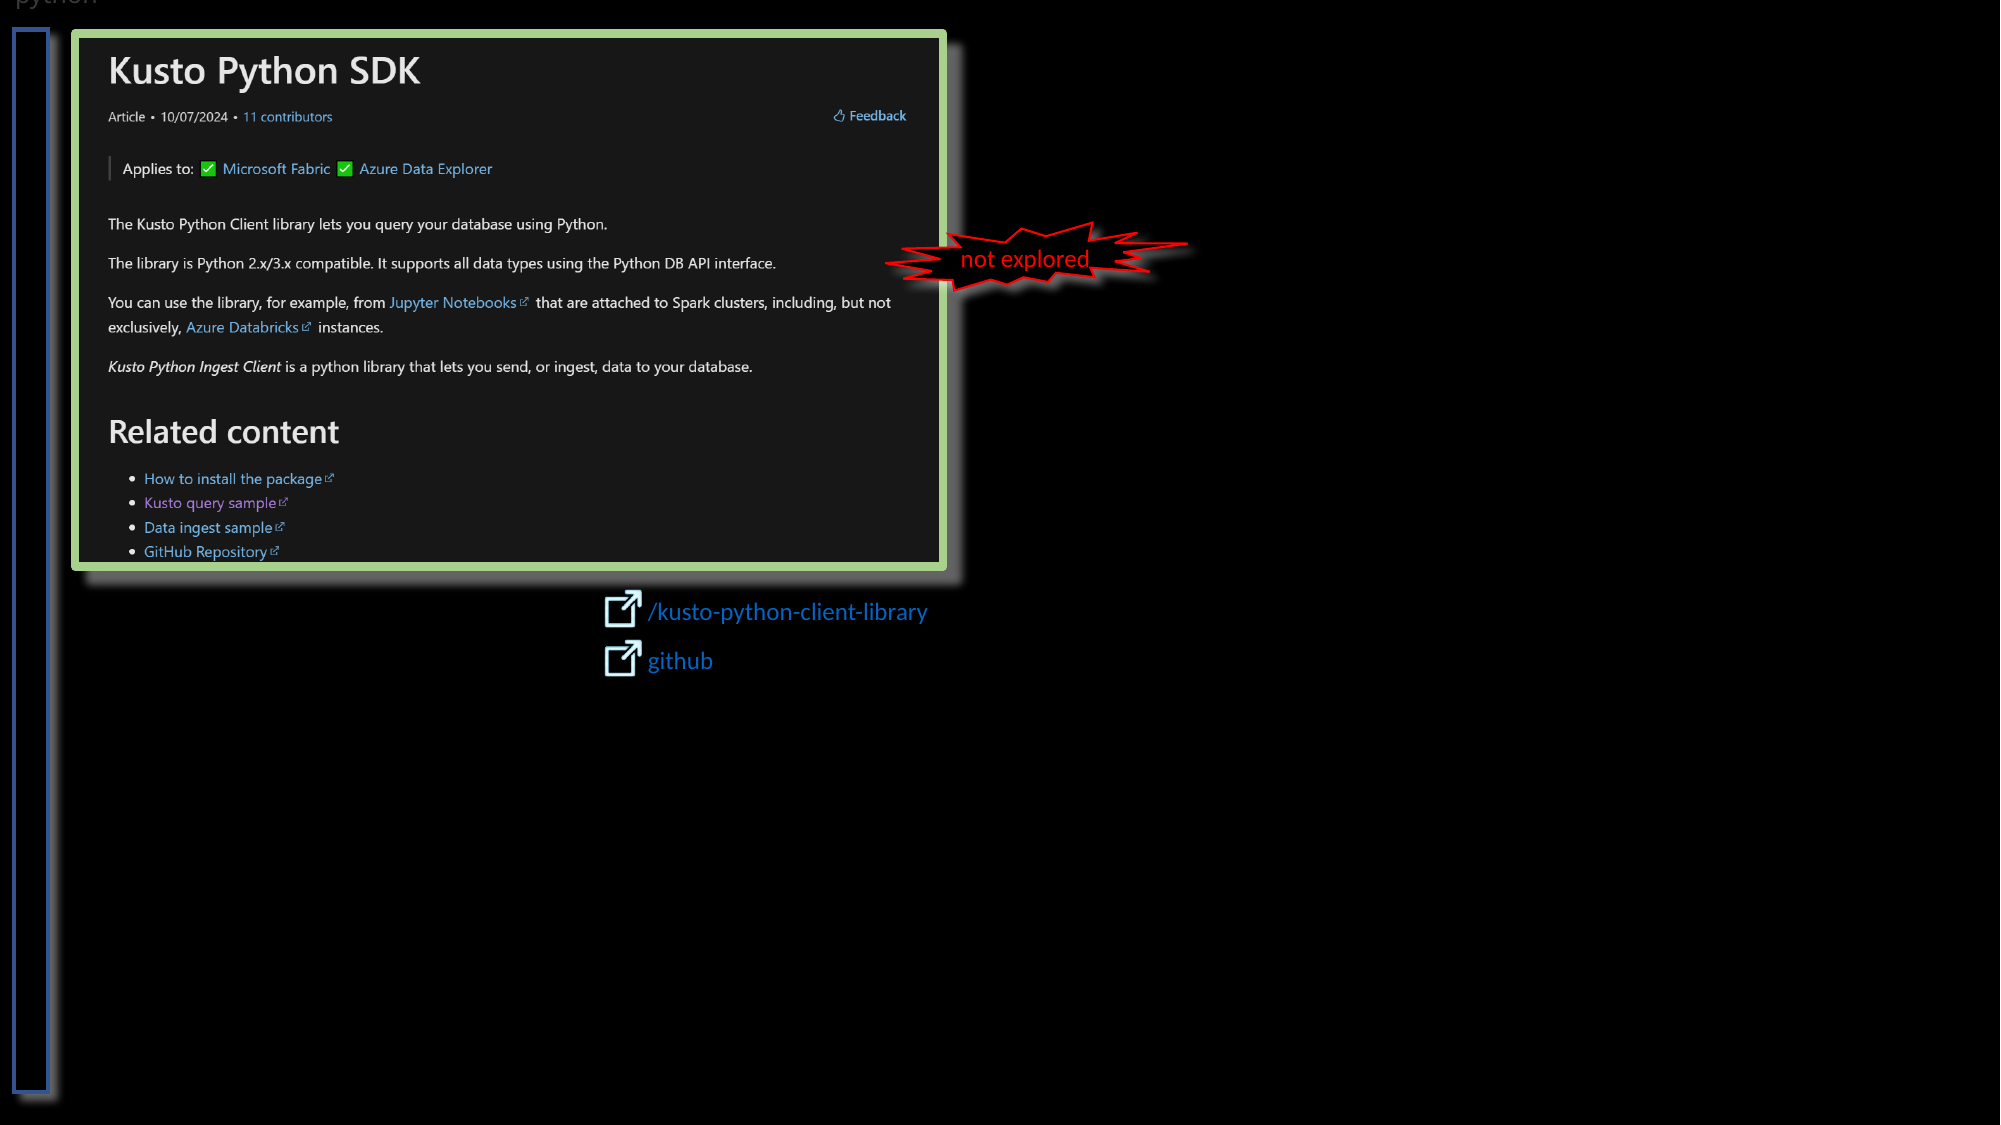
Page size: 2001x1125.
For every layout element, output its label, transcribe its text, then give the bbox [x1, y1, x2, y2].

picture [600, 635, 646, 681]
text_box not explored [885, 222, 1188, 291]
text_box github [633, 637, 729, 683]
picture [79, 37, 939, 563]
title 7.2.4 python [0, 0, 159, 1125]
picture [600, 588, 646, 632]
text_box /kusto-python-client-library [633, 590, 944, 633]
